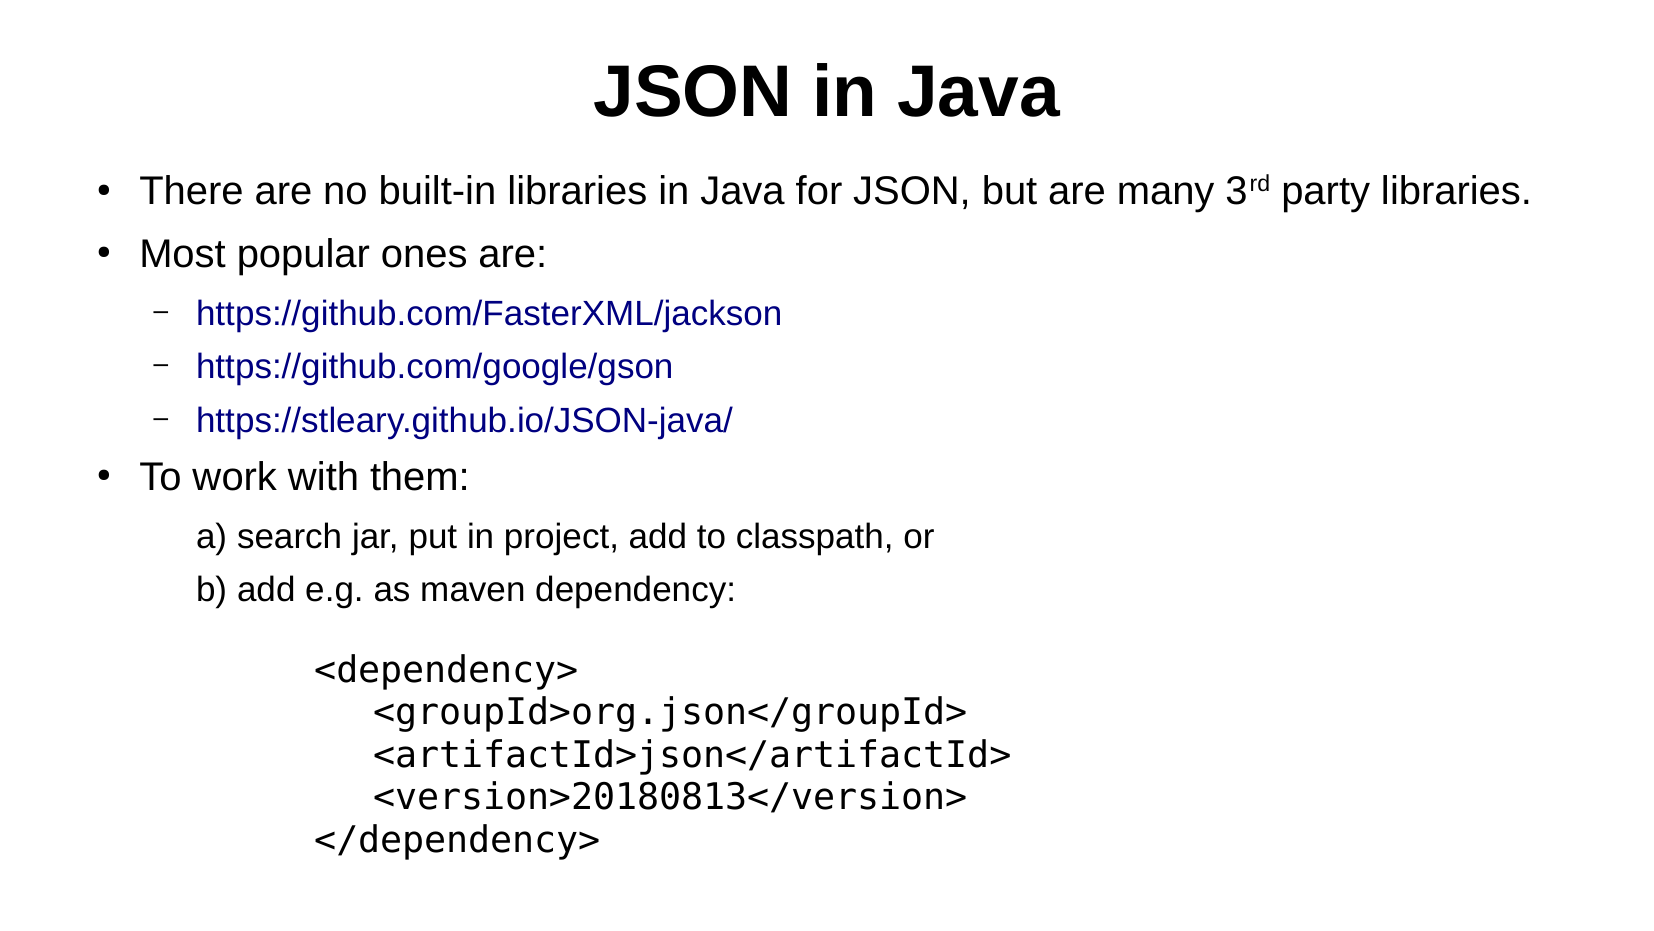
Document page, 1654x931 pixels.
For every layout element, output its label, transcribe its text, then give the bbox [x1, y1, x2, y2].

title JSON in Java [82, 37, 1571, 147]
list There are no built-in libraries in Java for JSON, but are many 3rd party libraries. Most popular ones are: https://github.com/FasterXML/jackson https://github.com/google/gson https://stleary.github.io/JSON-java/ To work with them: a) search jar, put in project, add to classpath, or b) add e.g. as maven dependency: <dependency> <groupId>org.json</groupId> <artifactId>json</artifactId> <version>20180813</version> </dependency> [82, 168, 1538, 889]
